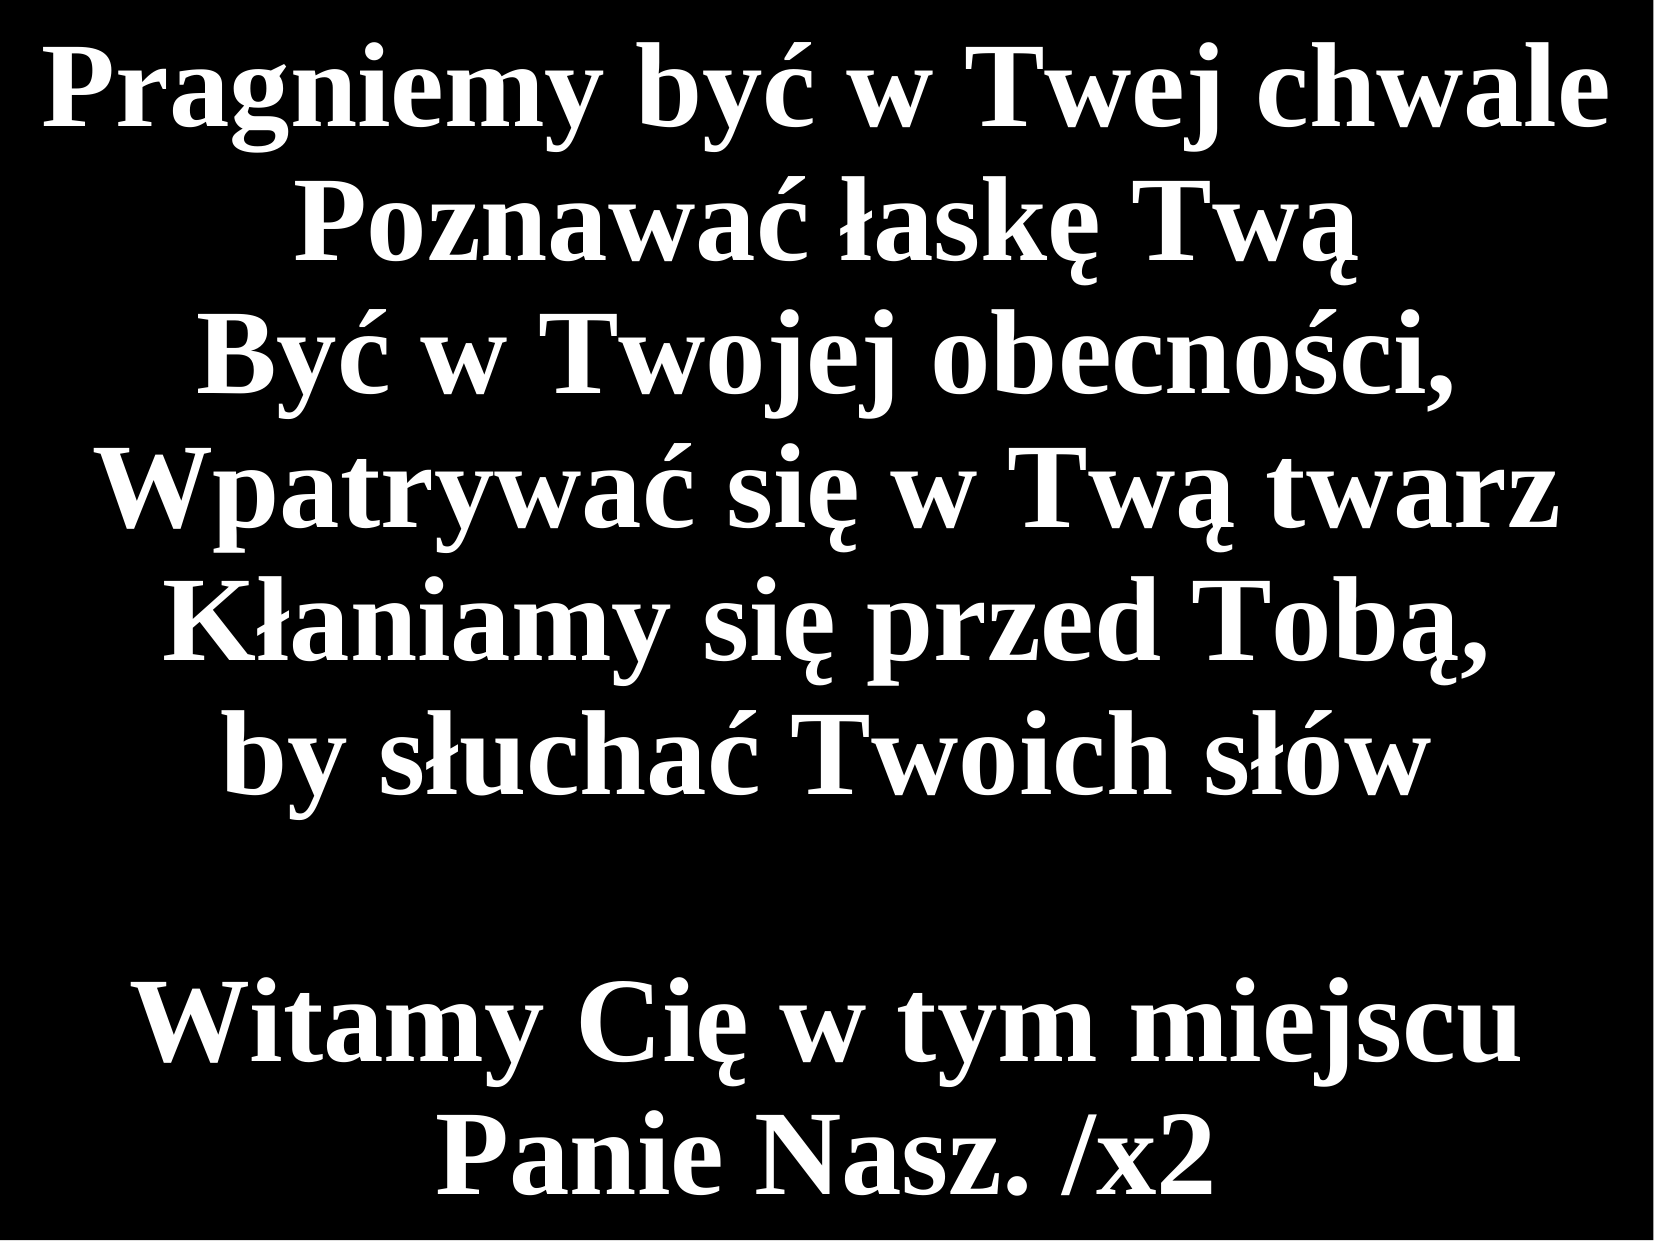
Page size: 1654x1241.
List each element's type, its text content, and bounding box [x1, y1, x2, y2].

title Pragniemy być w Twej chwale Poznawać łaskę Twą Być w Twojej obecności, Wpatrywać się w Twą twarz Kłaniamy się przed Tobą, by słuchać Twoich słów Witamy Cię w tym miejscu Panie Nasz. /x2 [0, 0, 1654, 1241]
